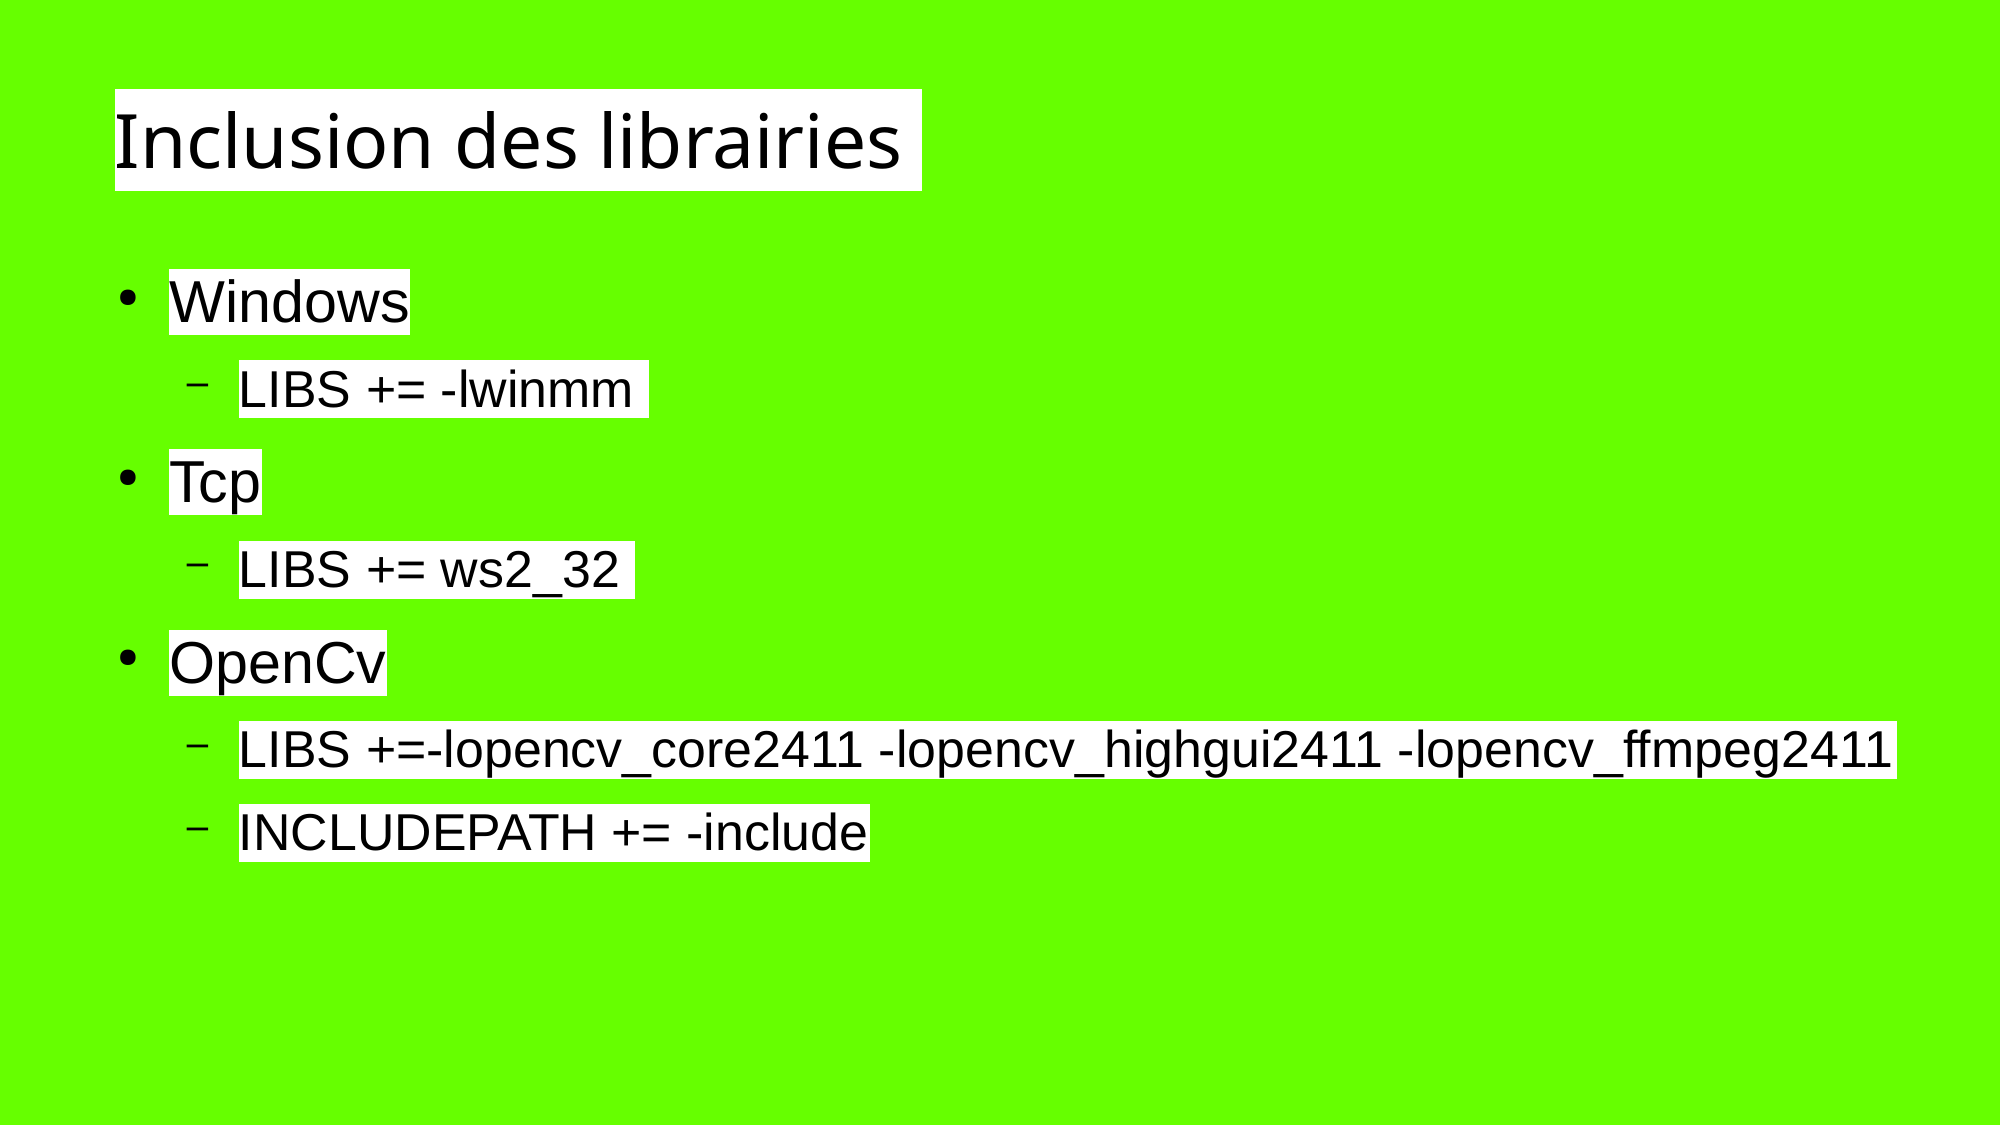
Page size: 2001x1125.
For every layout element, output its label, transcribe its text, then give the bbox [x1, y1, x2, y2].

list Windows LIBS += -lwinmm Tcp LIBS += ws2_32 OpenCv LIBS +=-lopencv_core2411 -lopencv_highgui2411 -lopencv_ffmpeg2411 INCLUDEPATH += -include [99, 263, 1901, 916]
title Inclusion des librairies [99, 44, 1901, 233]
